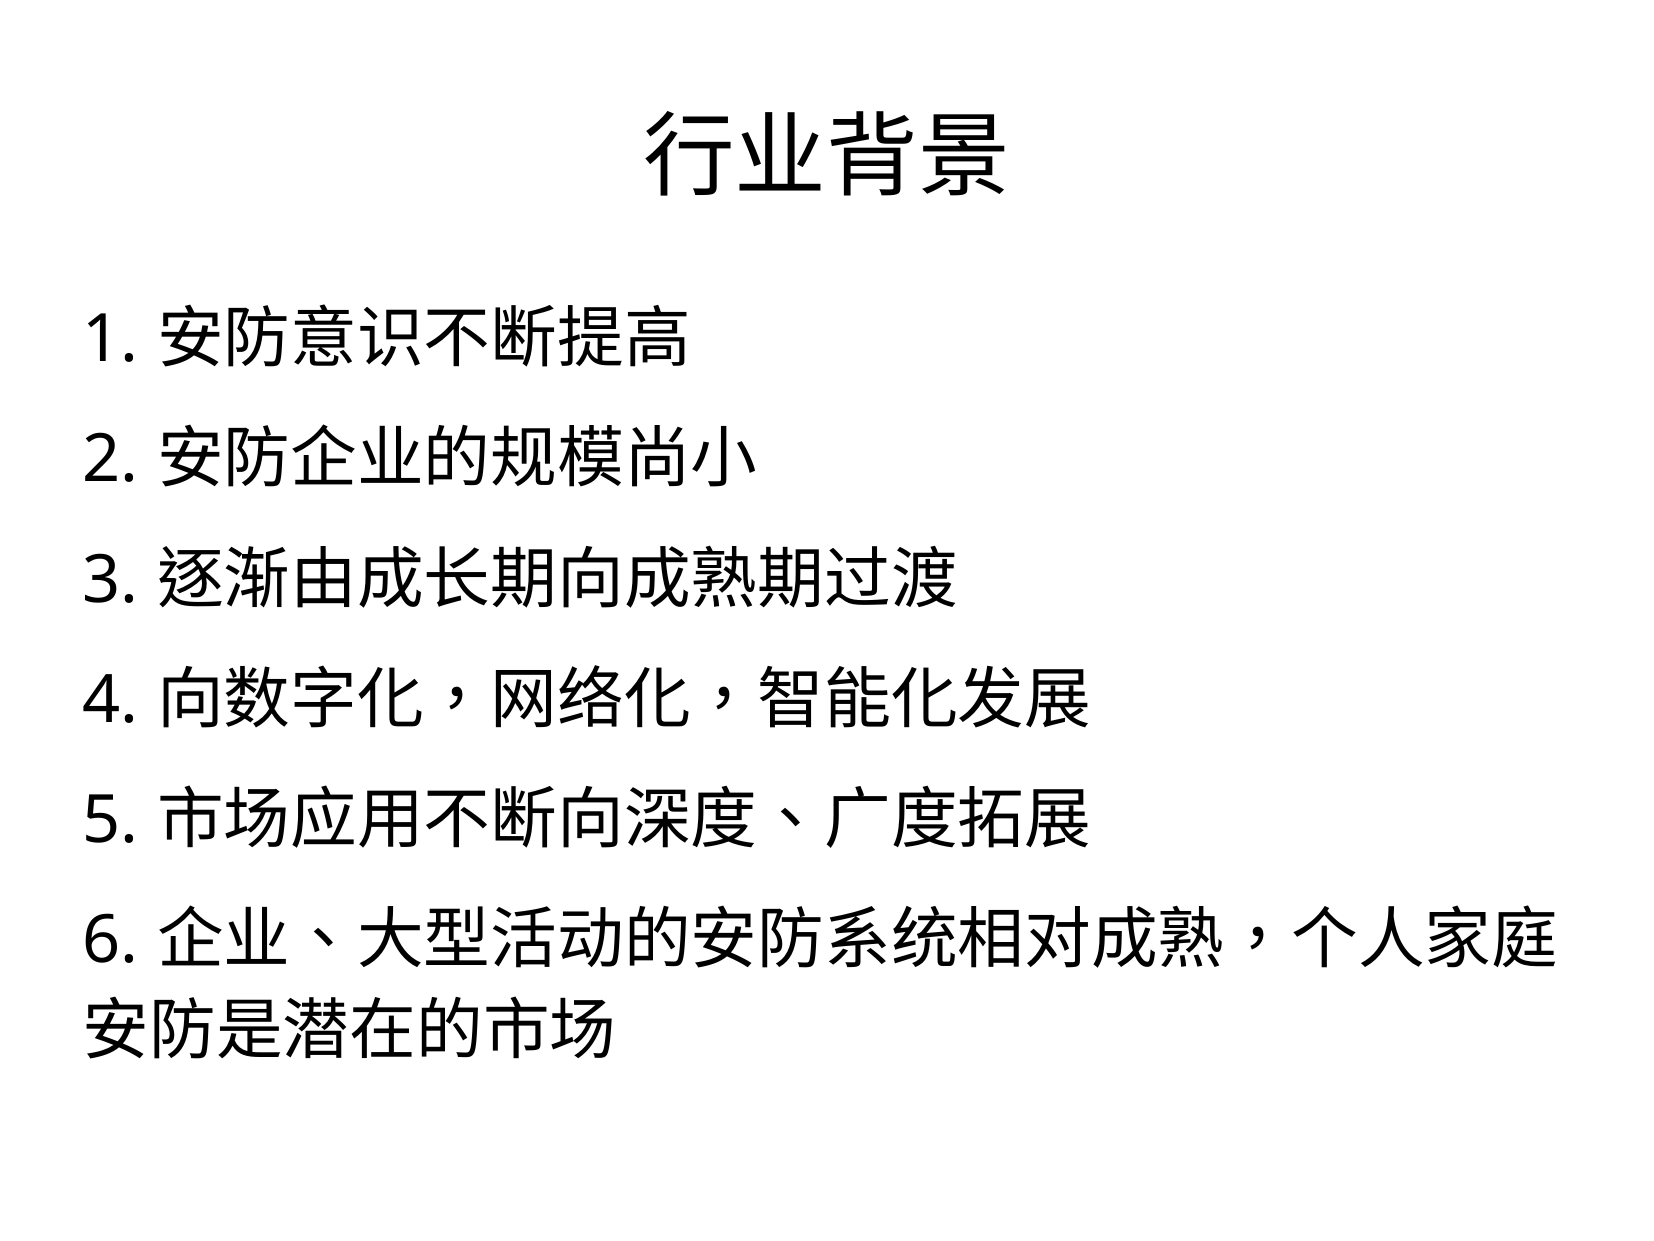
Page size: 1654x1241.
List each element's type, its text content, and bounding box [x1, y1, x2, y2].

title 行业背景 [82, 56, 1571, 250]
list 1.安防意识不断提高 2.安防企业的规模尚小 3.逐渐由成长期向成熟期过渡 4.向数字化，网络化，智能化发展 5.市场应用不断向深度、广度拓展 6.企业、大型活动的安防系统相对成熟，个人家庭安防是潜在的市场 [82, 290, 1571, 1094]
